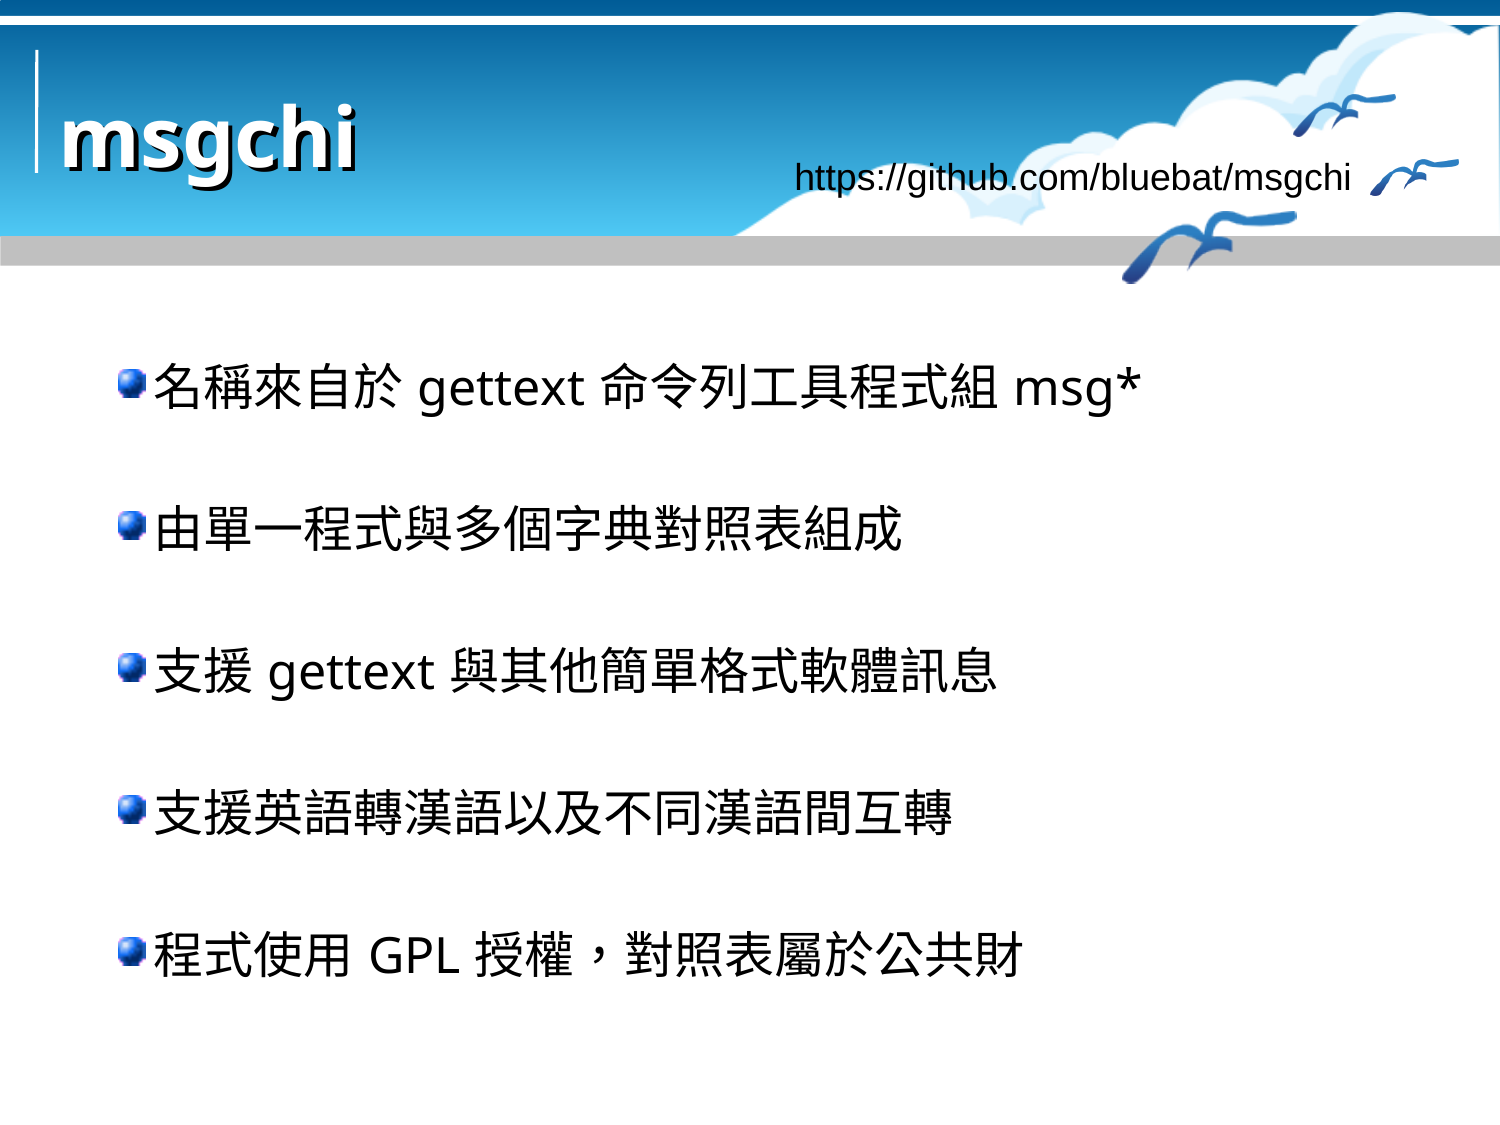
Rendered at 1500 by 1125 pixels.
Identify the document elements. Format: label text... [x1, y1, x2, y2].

list 名稱來自於gettext命令列工具程式組msg* 由單一程式與多個字典對照表組成 支援gettext與其他簡單格式軟體訊息 支援英語轉漢語以及不同漢語間互轉 程式使用GPL授權，對照表屬於公共財 [118, 311, 1441, 1087]
text_box https://github.com/bluebat/msgchi [779, 152, 1371, 210]
picture [730, 12, 1500, 284]
title msgchi [59, 86, 1465, 186]
